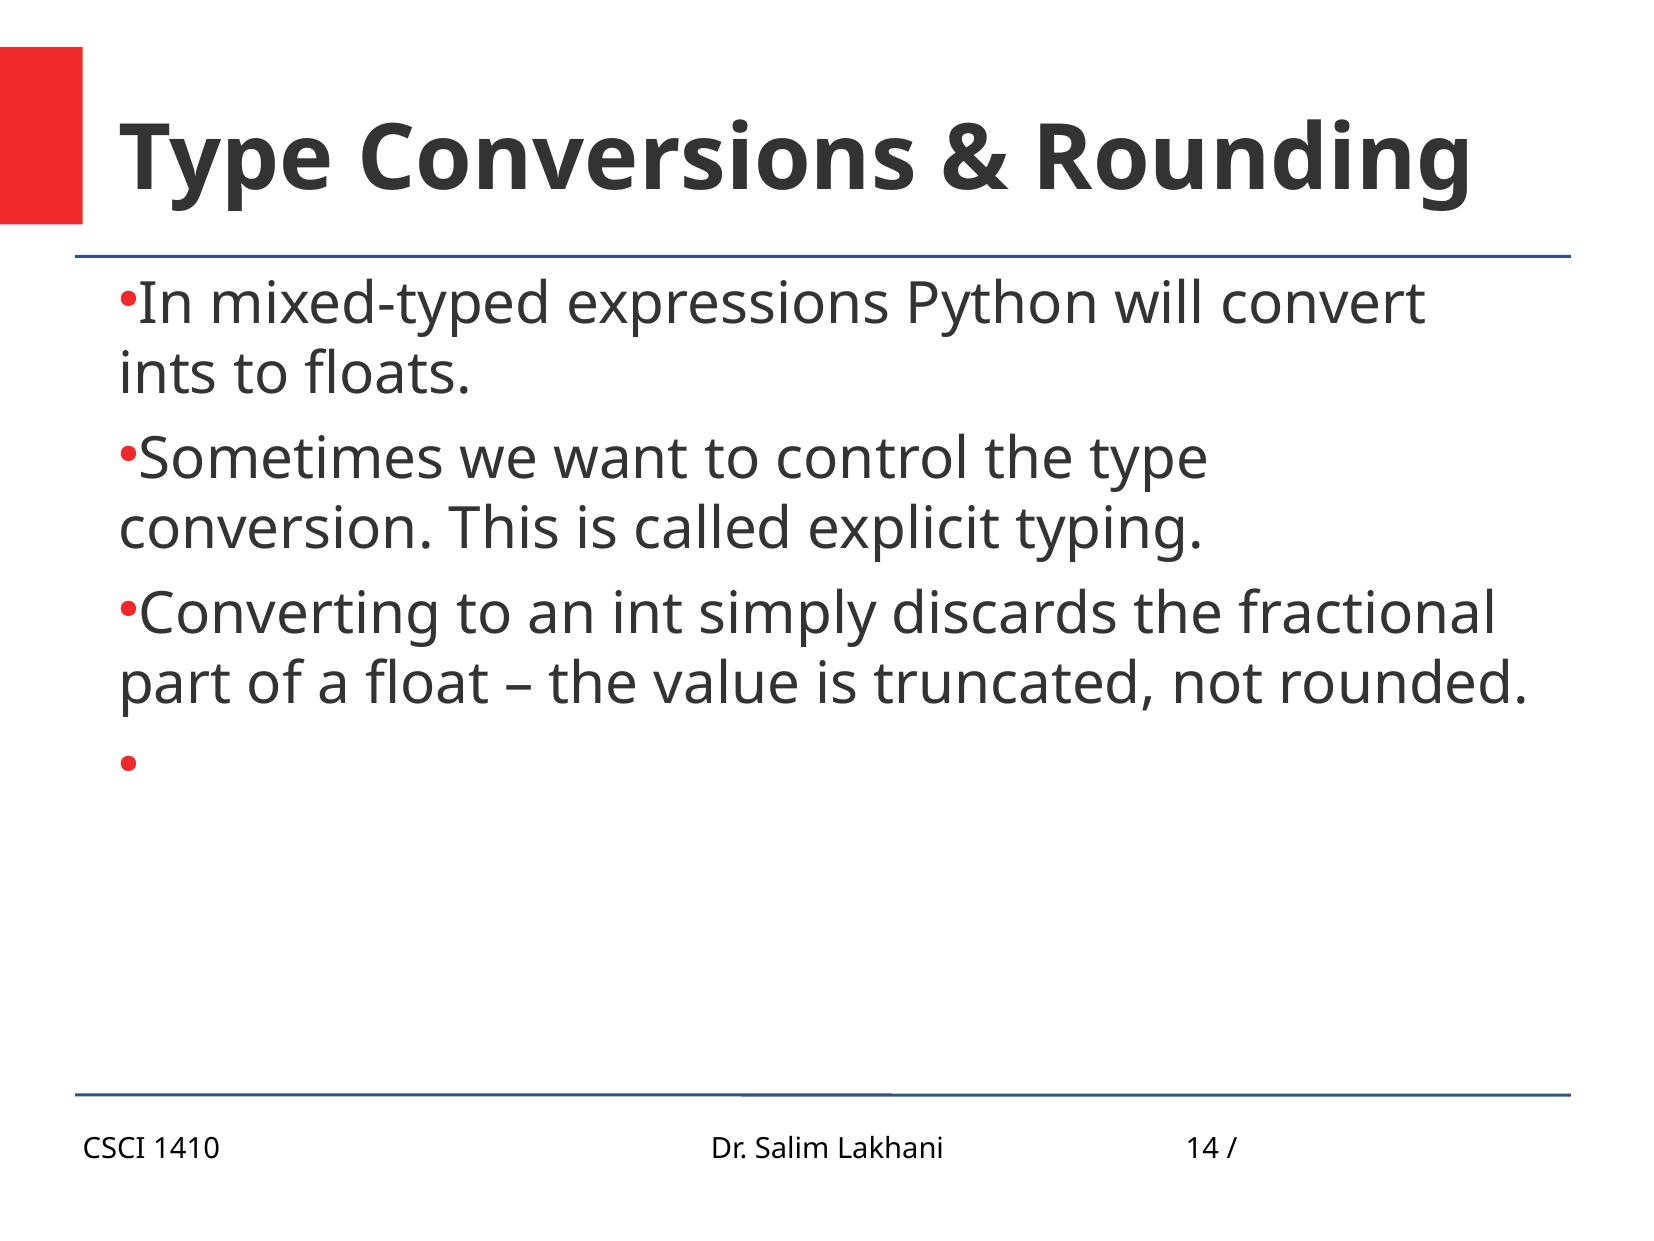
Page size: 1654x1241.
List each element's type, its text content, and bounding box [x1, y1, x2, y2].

title Type Conversions & Rounding [118, 49, 1571, 257]
text_box Dr. Salim Lakhani [565, 1129, 1090, 1216]
text_box / [1185, 1129, 1571, 1216]
list In mixed-typed expressions Python will convert ints to floats. Sometimes we want to control the type conversion. This is called explicit typing. Converting to an int simply discards the fractional part of a float – the value is truncated, not rounded. [118, 265, 1536, 1081]
text_box CSCI 1410 [82, 1129, 468, 1216]
